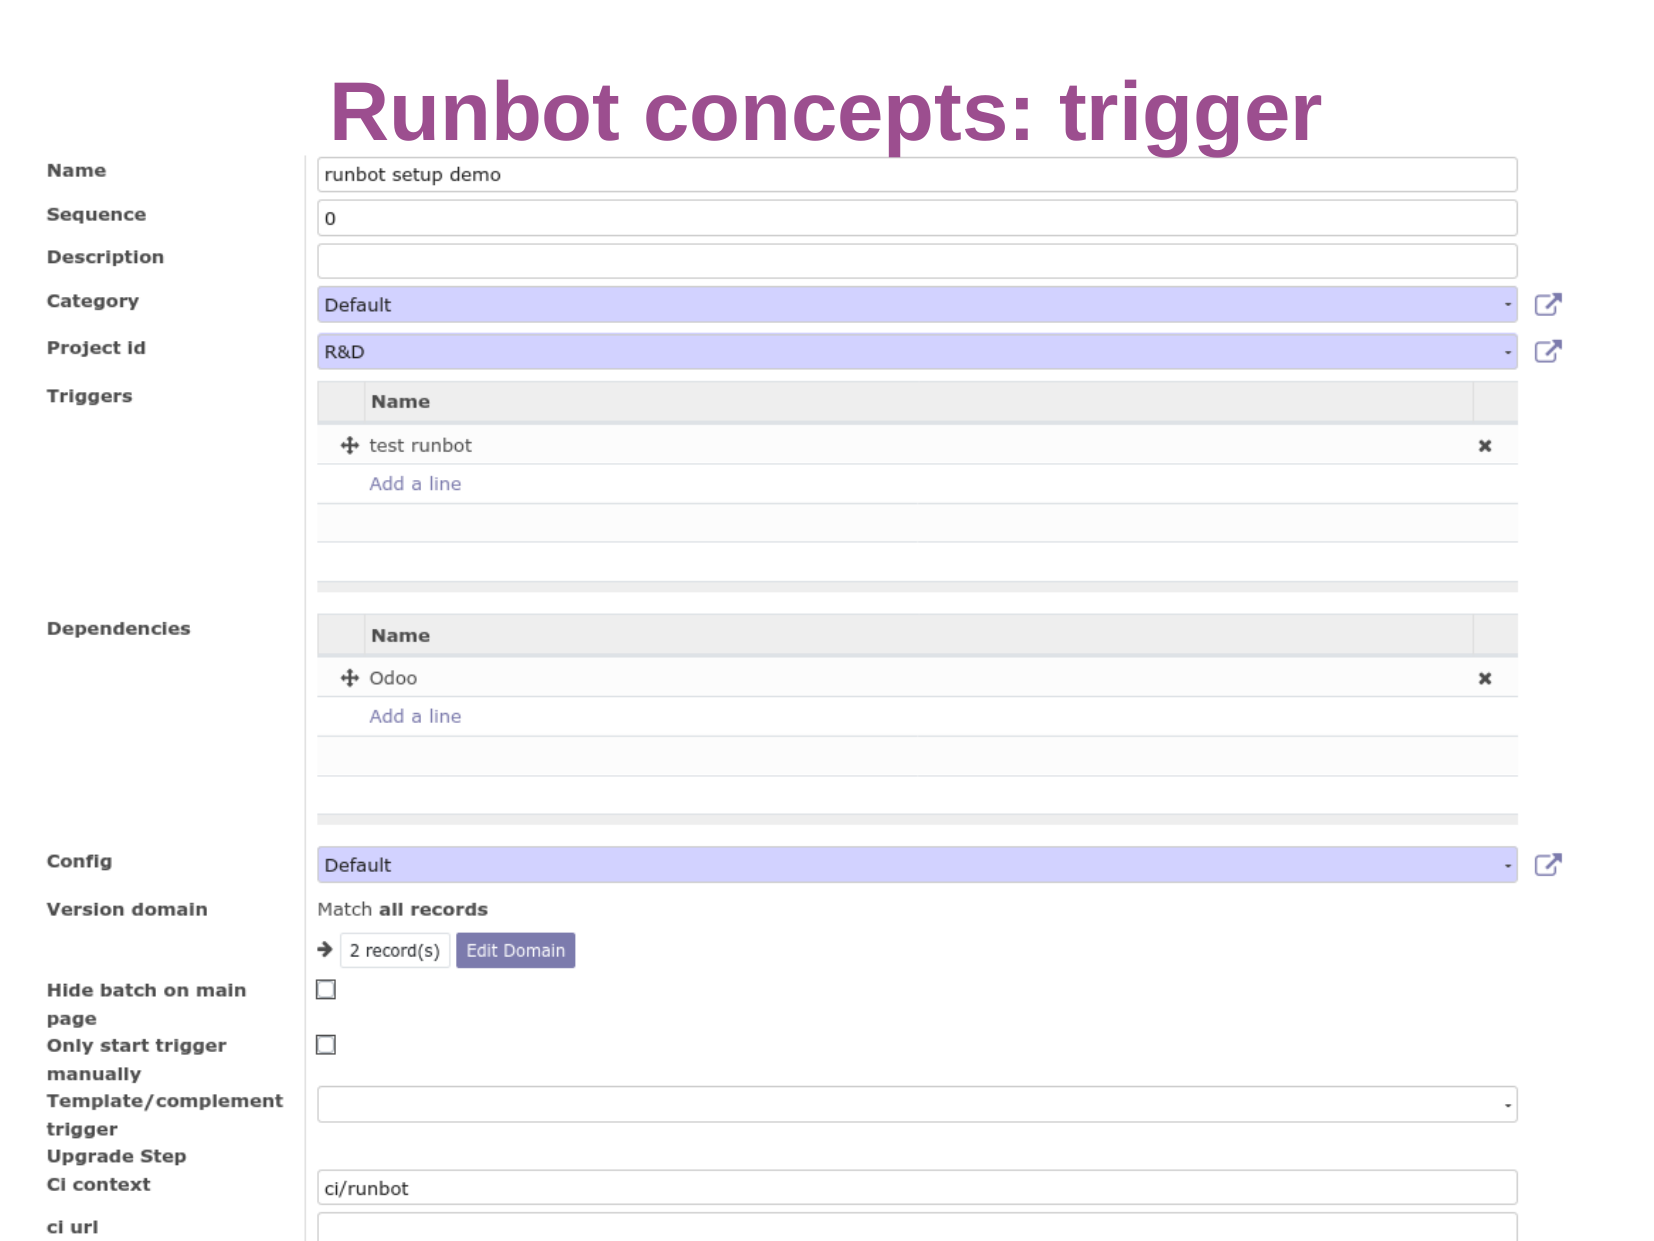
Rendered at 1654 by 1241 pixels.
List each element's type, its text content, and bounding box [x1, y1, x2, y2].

title Runbot concepts: trigger [82, 27, 1571, 196]
picture [35, 141, 1583, 1241]
